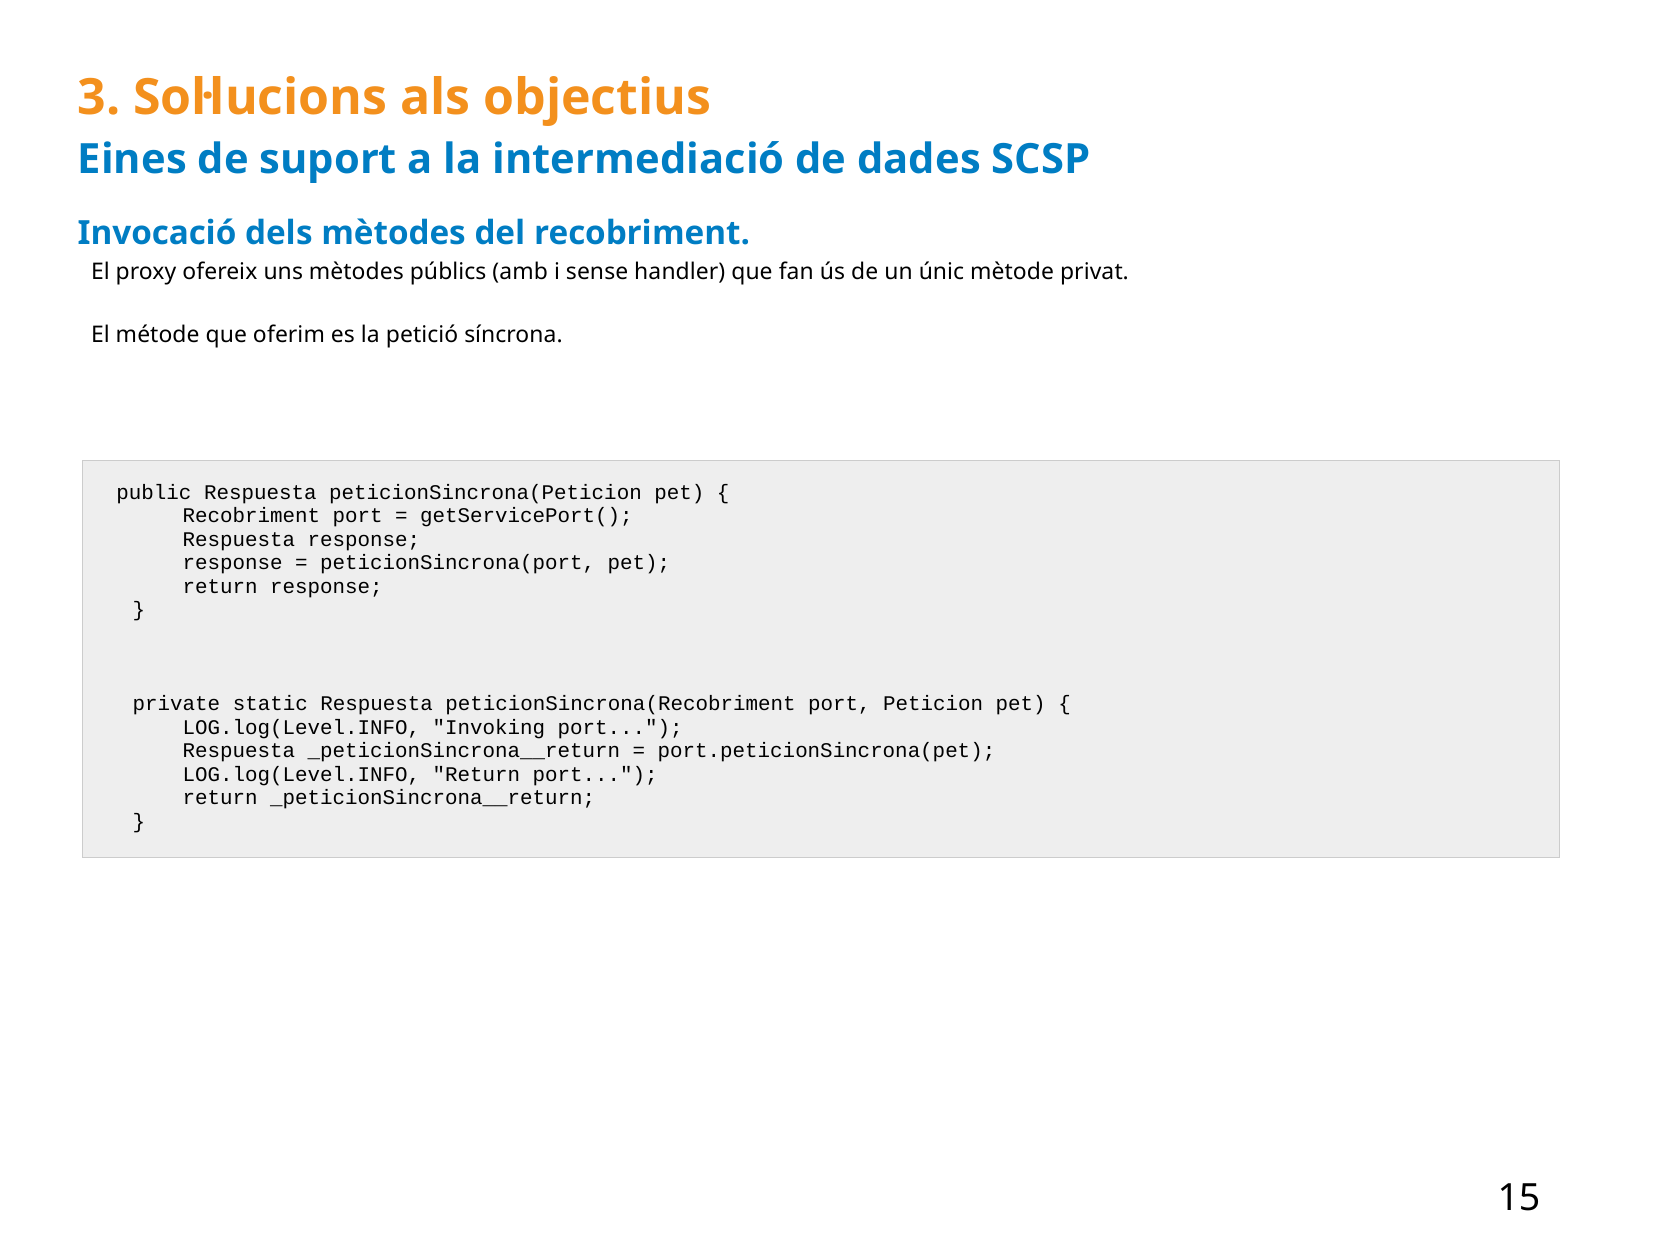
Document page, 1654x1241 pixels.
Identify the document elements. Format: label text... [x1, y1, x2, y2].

text_box <número> [1482, 1163, 1654, 1229]
text_box El proxy ofereix uns mètodes públics (amb i sense handler) que fan ús de un únic mètode privat. El métode que oferim es la petició síncrona. [76, 248, 1548, 347]
text_box 3. Sol·lucions als objectius Eines de suport a la intermediació de dades SCSP Invocació dels mètodes del recobriment. [63, 53, 1535, 148]
text_box public Respuesta peticionSincrona(Peticion pet) { Recobriment port = getServicePort(); Respuesta response; response = peticionSincrona(port, pet); return response; } private static Respuesta peticionSincrona(Recobriment port, Peticion pet) { LOG.log(Level.INFO, "Invoking port..."); Respuesta _peticionSincrona__return = port.peticionSincrona(pet); LOG.log(Level.INFO, "Return port..."); return _peticionSincrona__return; } [82, 460, 1560, 858]
